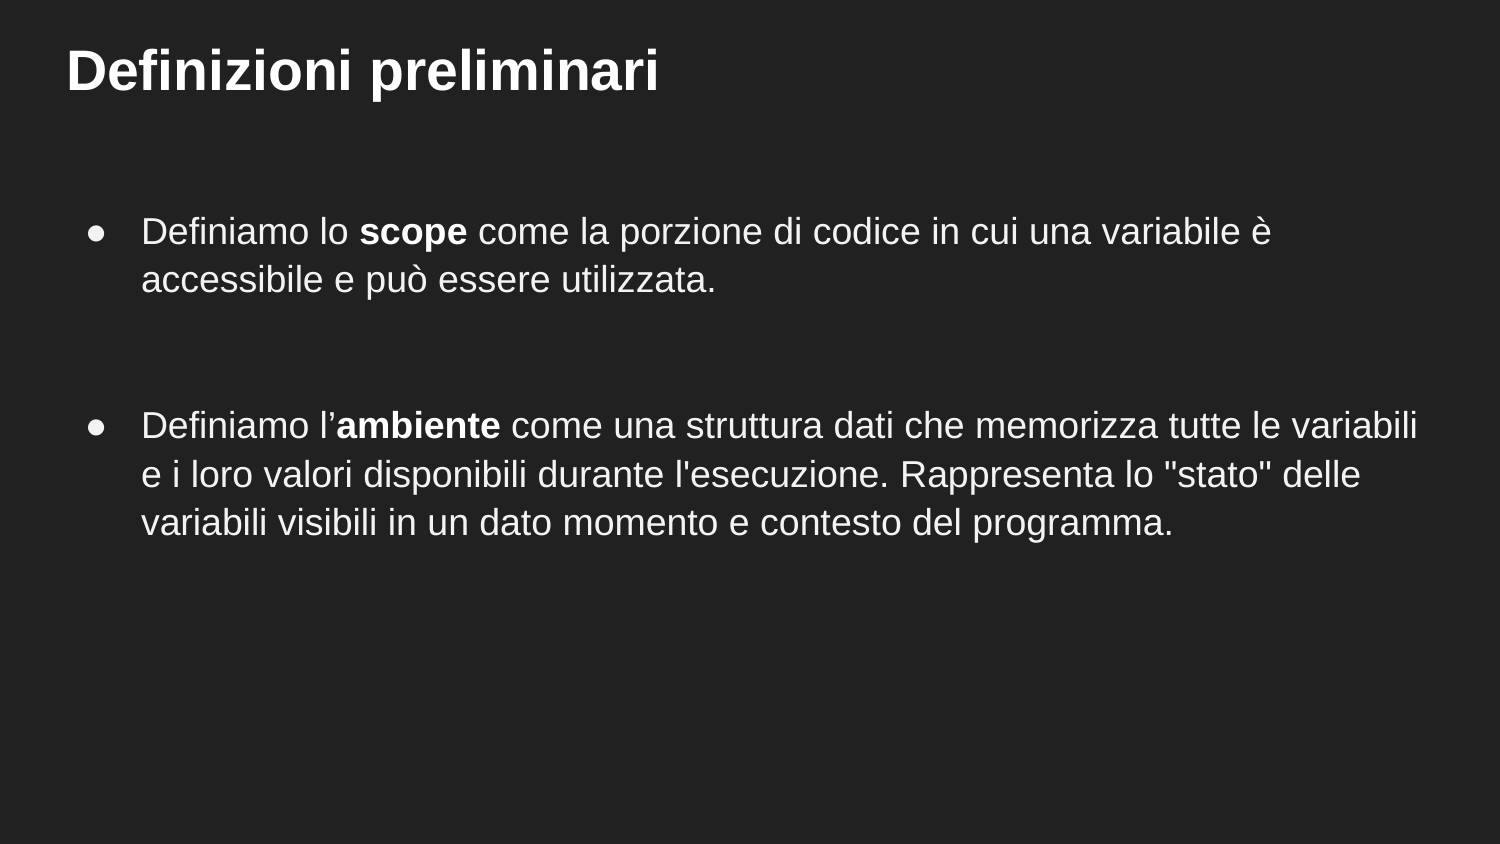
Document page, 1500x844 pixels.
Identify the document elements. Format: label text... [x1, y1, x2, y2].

list Definiamo lo scope come la porzione di codice in cui una variabile è accessibile e può essere utilizzata. Definiamo l’ambiente come una struttura dati che memorizza tutte le variabili e i loro valori disponibili durante l'esecuzione. Rappresenta lo "stato" delle variabili visibili in un dato momento e contesto del programma. [51, 189, 1449, 750]
title Definizioni preliminari [51, 23, 1449, 118]
